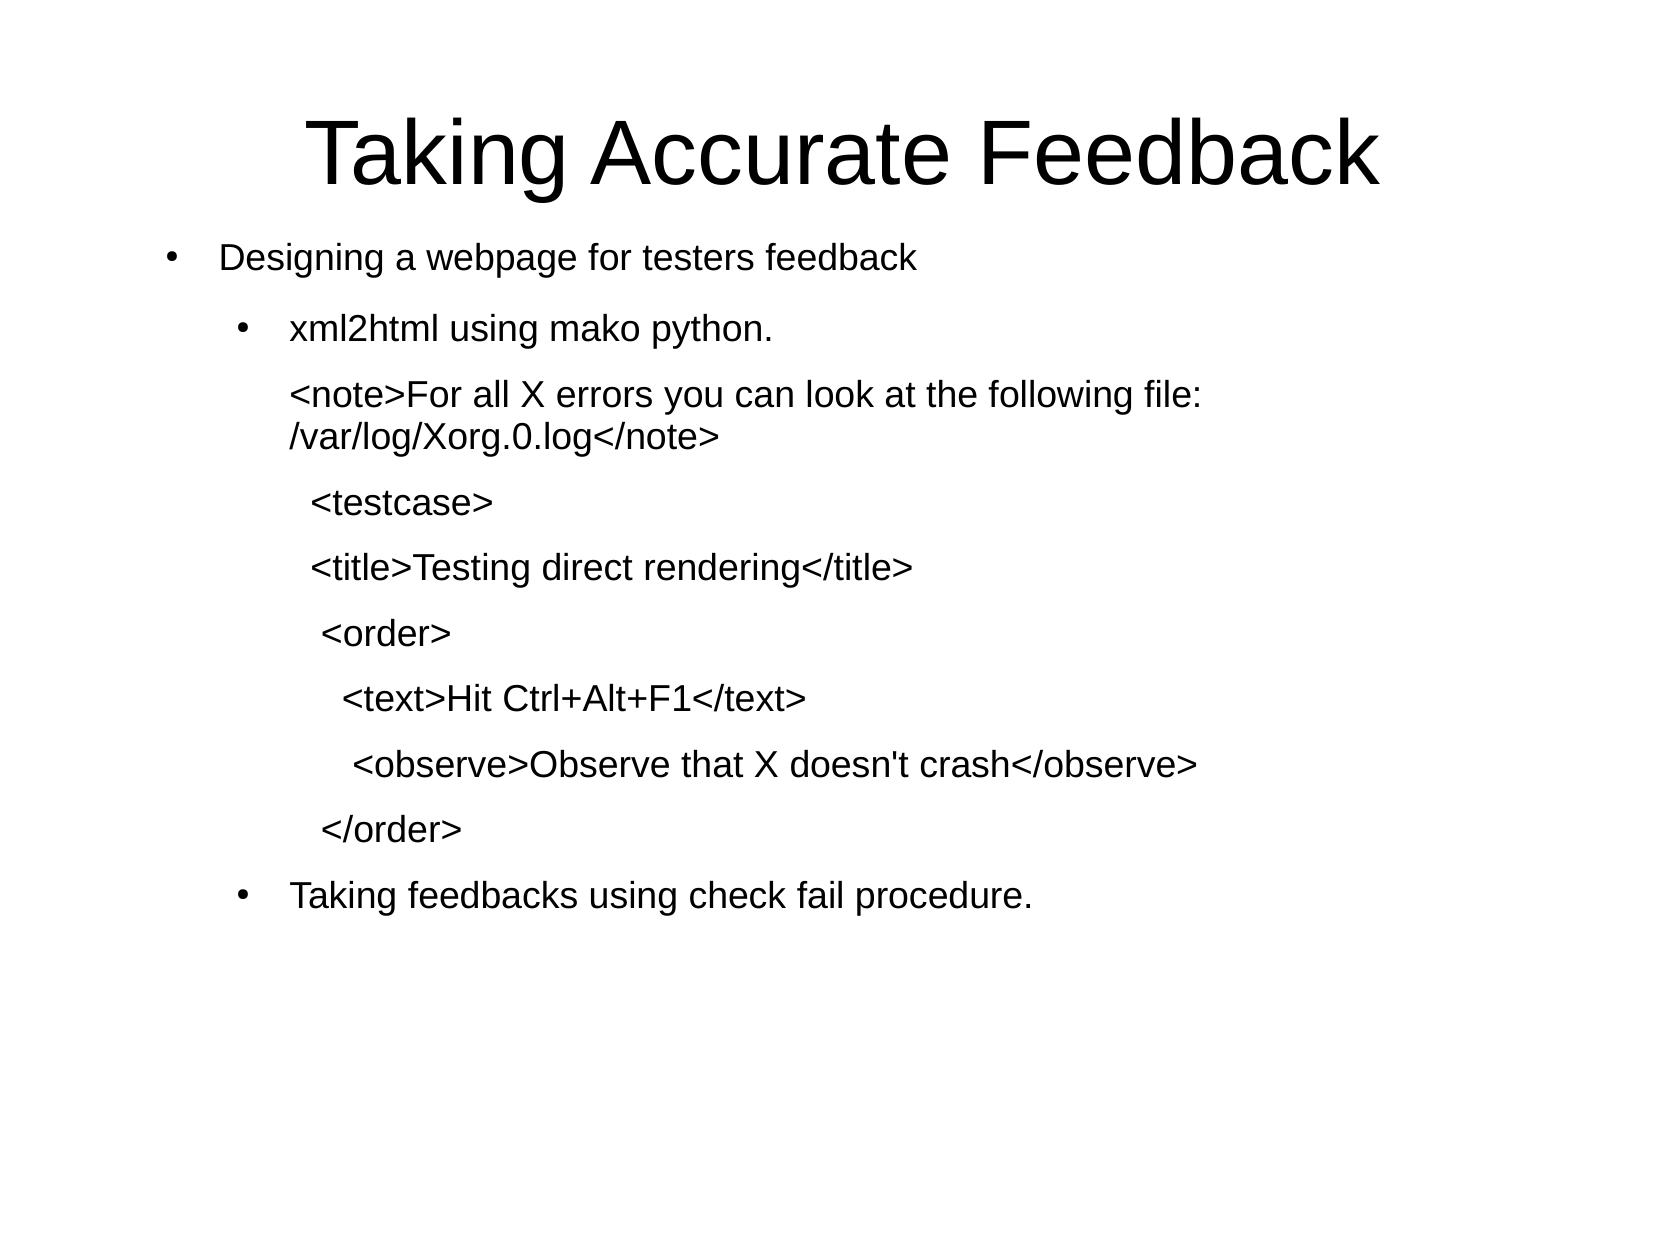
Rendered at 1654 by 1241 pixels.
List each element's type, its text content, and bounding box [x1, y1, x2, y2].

title Taking Accurate Feedback [82, 49, 1571, 257]
list Designing a webpage for testers feedback xml2html using mako python. <note>For all X errors you can look at the following file: /var/log/Xorg.0.log</note> <testcase> <title>Testing direct rendering</title> <order> <text>Hit Ctrl+Alt+F1</text> <observe>Observe that X doesn't crash</observe> </order> Taking feedbacks using check fail procedure. [147, 236, 1636, 1055]
